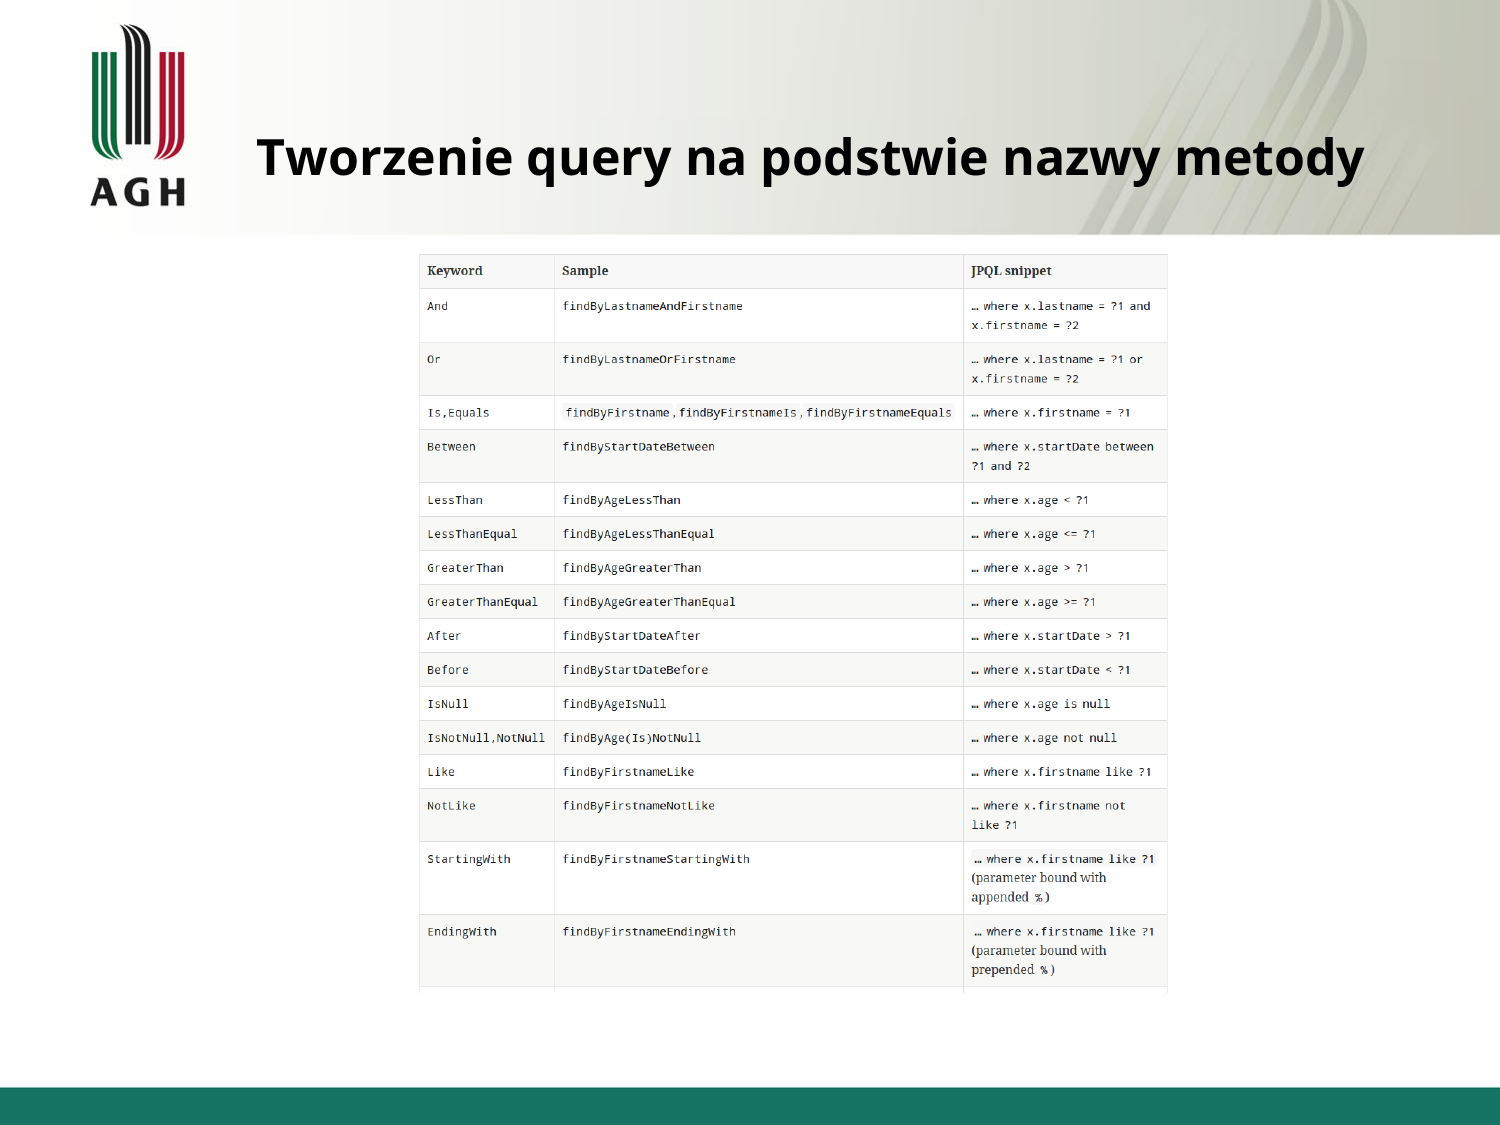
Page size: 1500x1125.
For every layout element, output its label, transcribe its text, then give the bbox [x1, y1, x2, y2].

title Tworzenie query na podstwie nazwy metody [242, 78, 1425, 233]
picture [0, 0, 1500, 1125]
